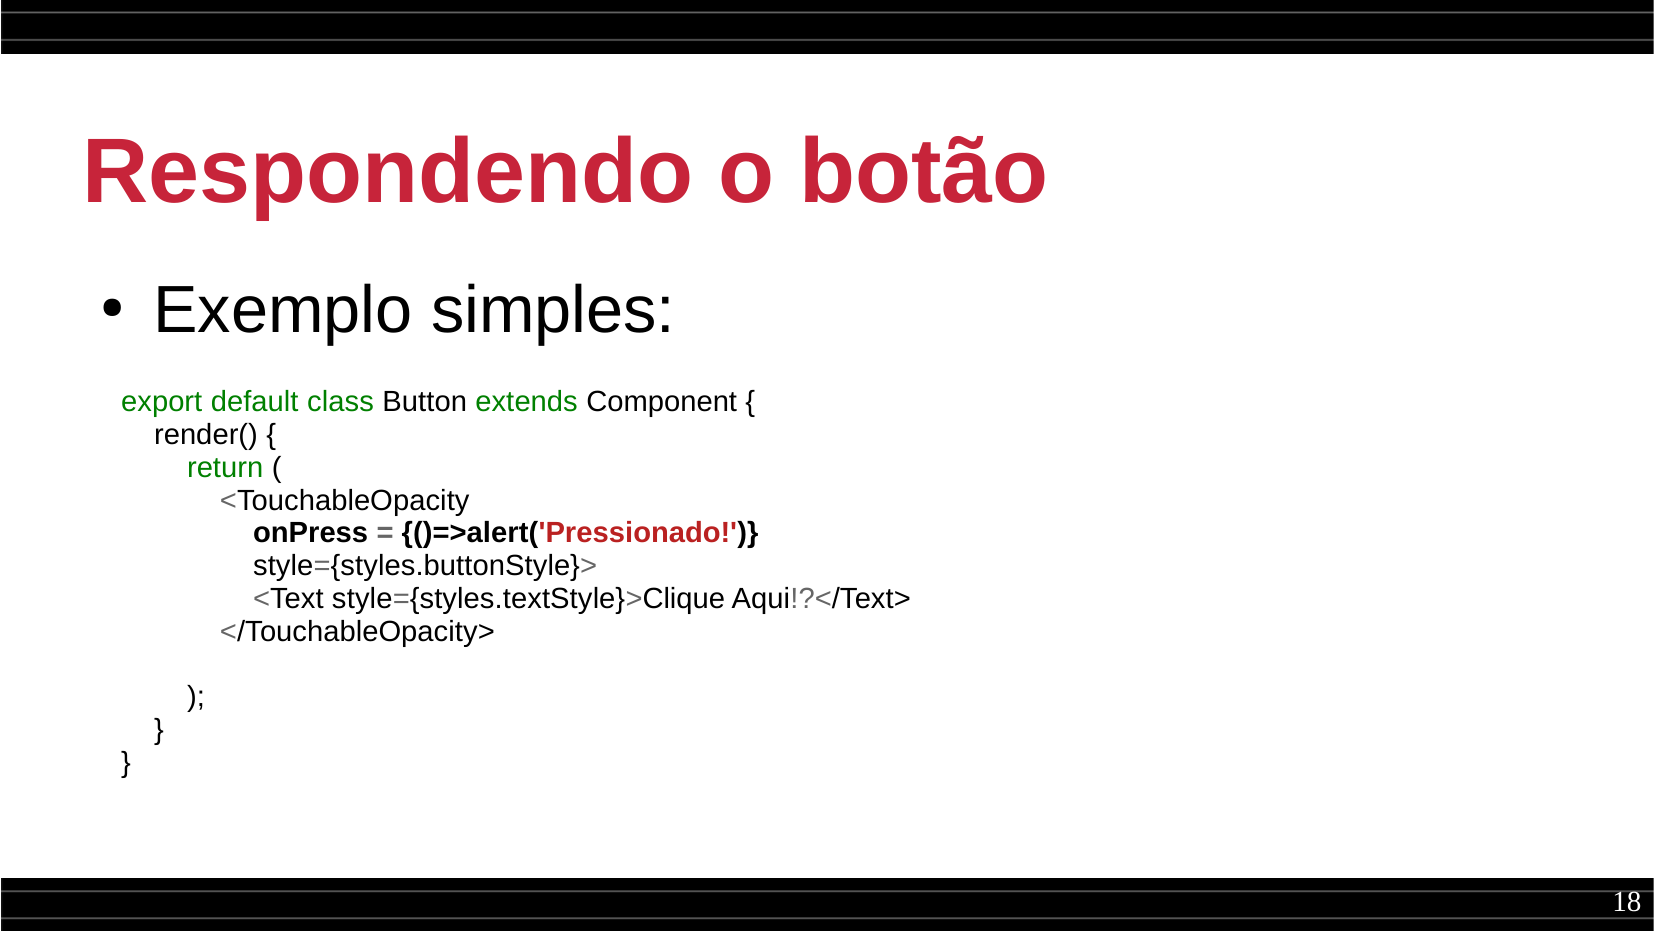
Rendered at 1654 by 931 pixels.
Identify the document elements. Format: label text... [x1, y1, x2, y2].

text_box export default class Button extends Component { render() { return ( <TouchableOpacity onPress = {()=>alert('Pressionado!')} style={styles.buttonStyle}> <Text style={styles.textStyle}>Clique Aqui!?</Text> </TouchableOpacity> ); } } [106, 377, 1524, 787]
picture [1, 878, 1654, 931]
picture [1, 0, 1654, 54]
title Respondendo o botão [82, 92, 1571, 249]
list Exemplo simples: [82, 271, 1571, 758]
